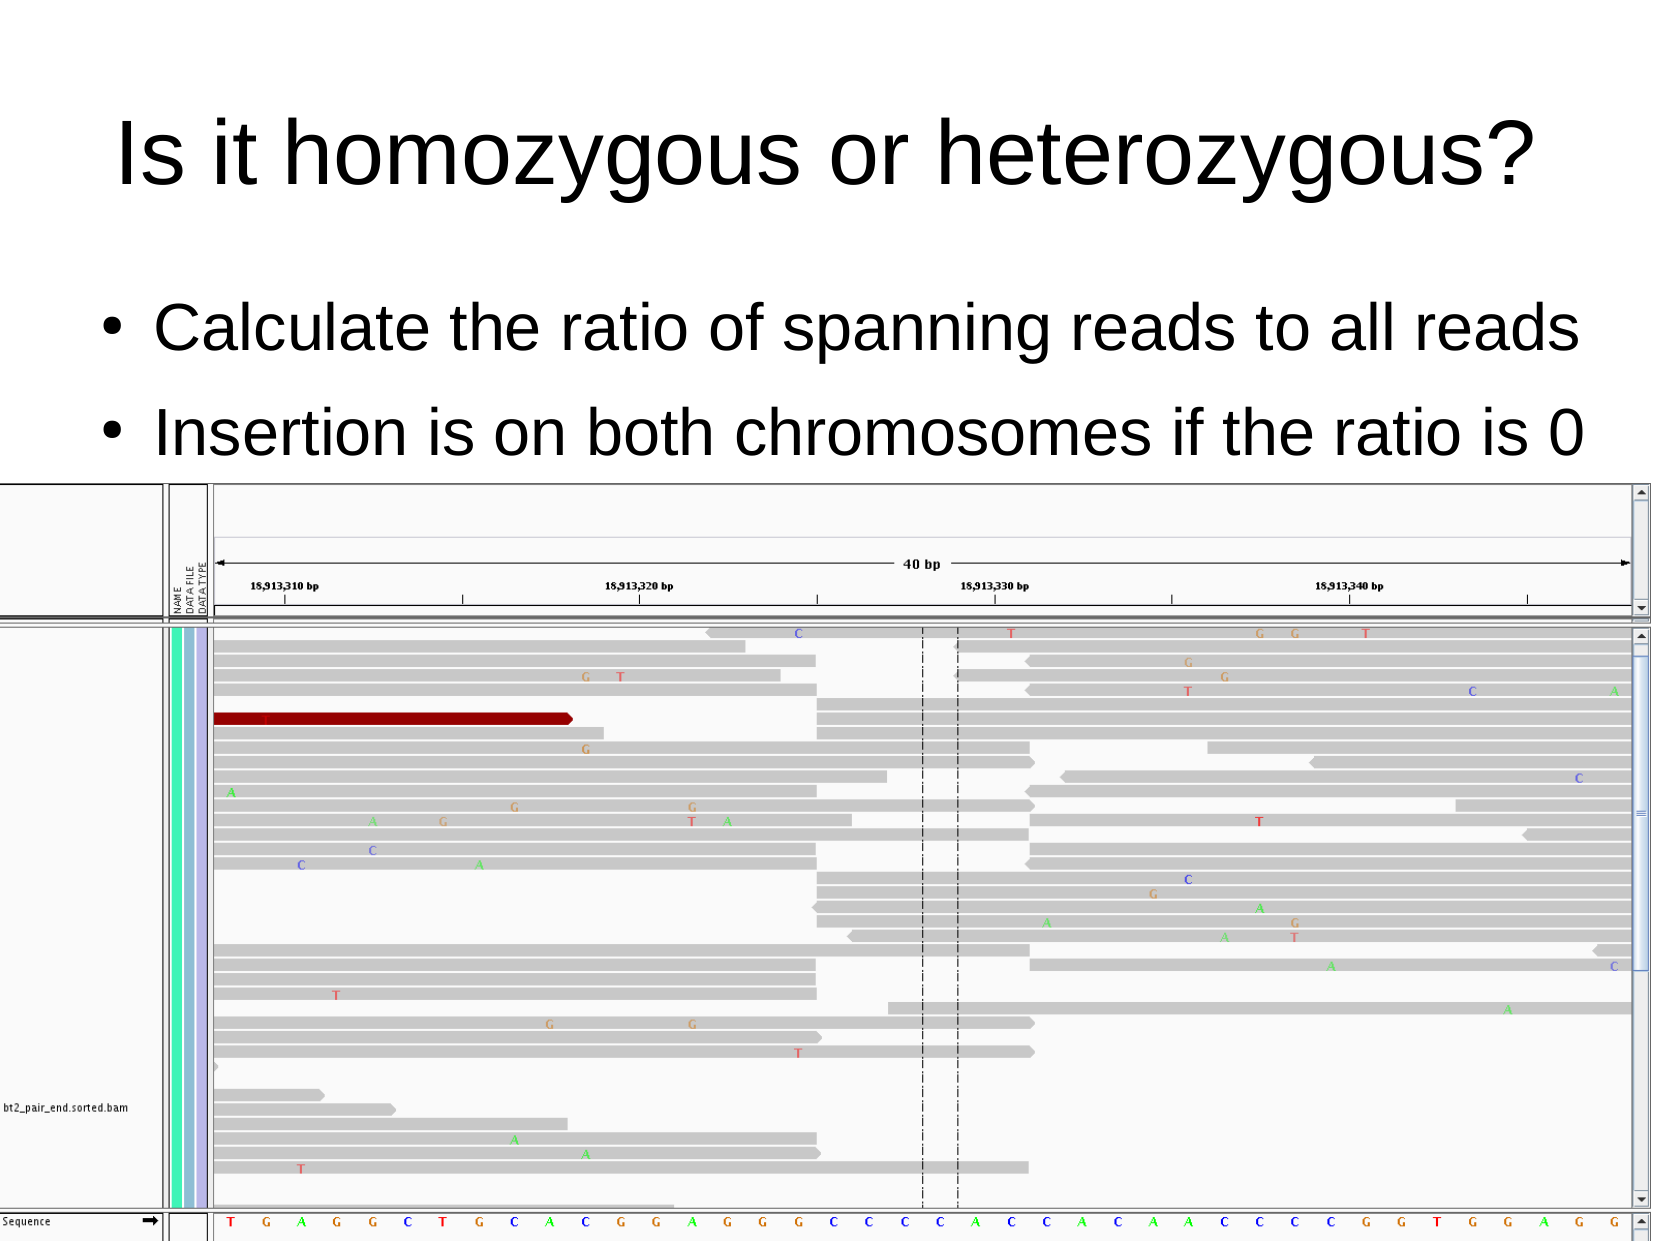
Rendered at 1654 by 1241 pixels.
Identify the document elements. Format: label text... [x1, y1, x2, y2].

picture [0, 483, 1651, 1241]
list Calculate the ratio of spanning reads to all reads Insertion is on both chromosomes if the ratio is 0 [82, 290, 1636, 483]
title Is it homozygous or heterozygous? [82, 49, 1571, 257]
